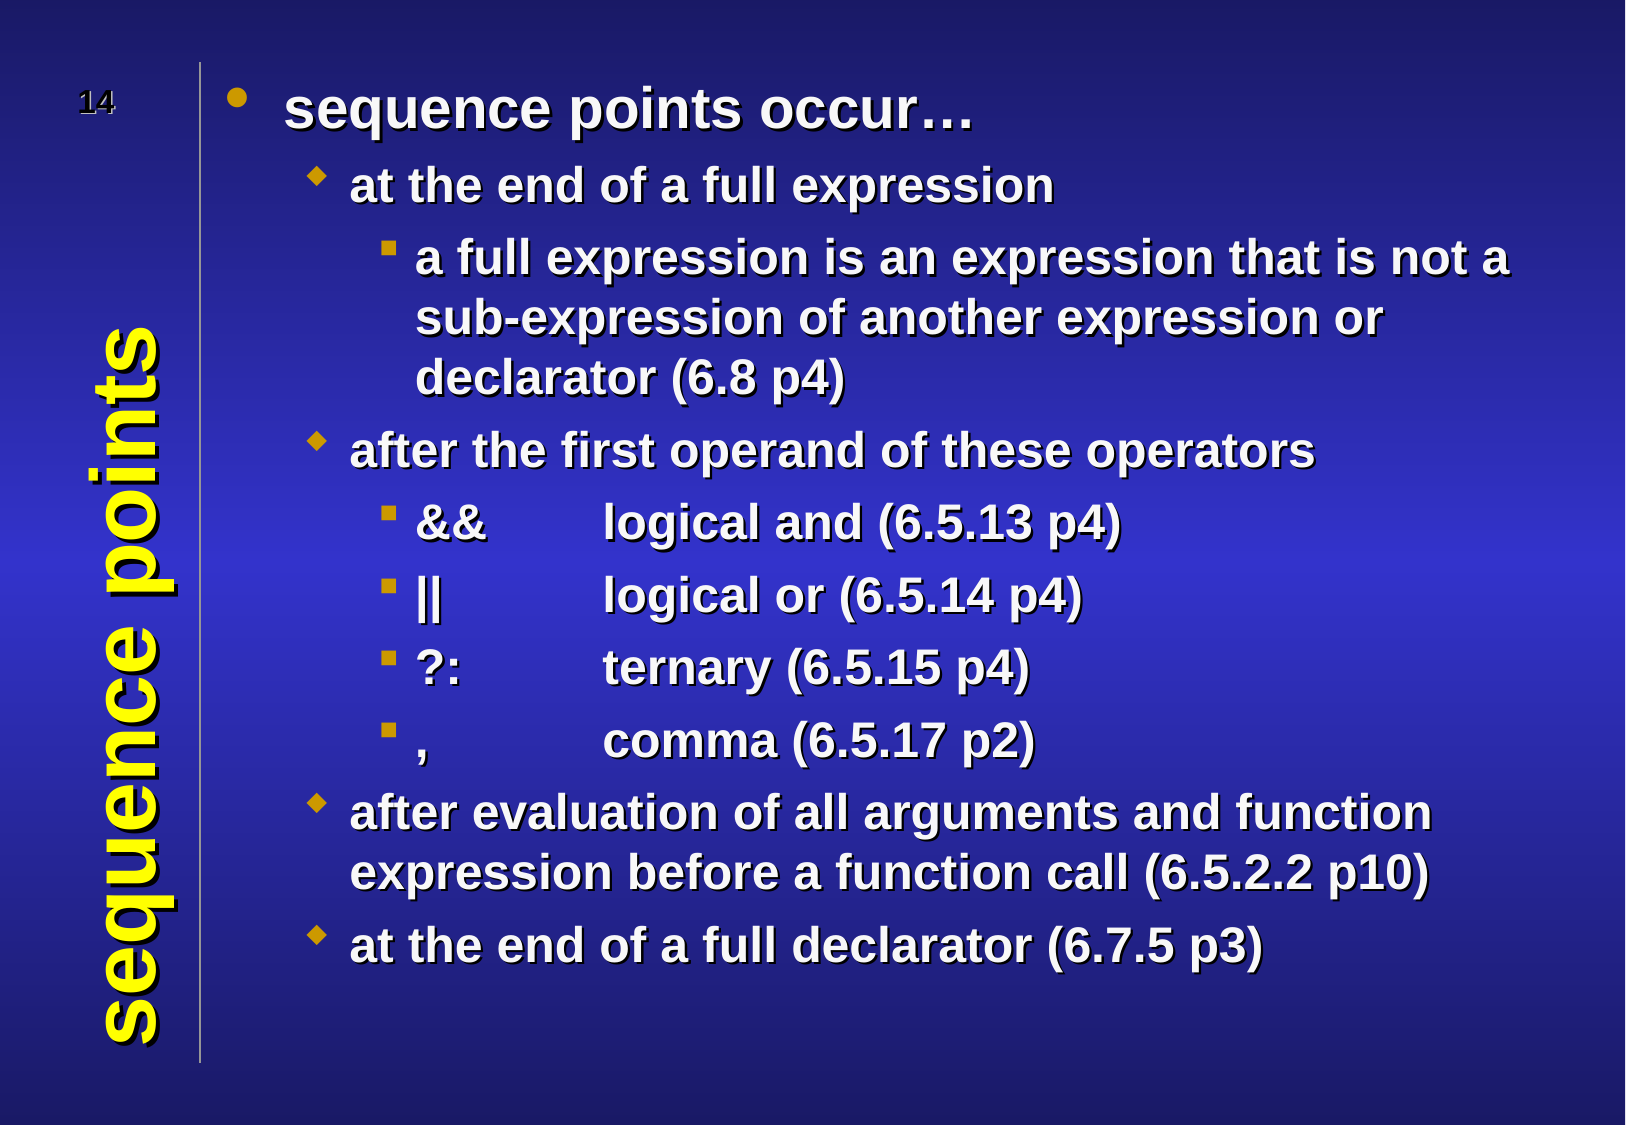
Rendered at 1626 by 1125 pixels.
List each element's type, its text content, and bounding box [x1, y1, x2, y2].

title sequence points [50, 187, 188, 1063]
list sequence points occur… at the end of a full expression a full expression is an expression that is not a sub-expression of another expression or declarator (6.8 p4) after the first operand of these operators && logical and (6.5.13 p4) || logical or (6.5.14 p4) ?: ternary (6.5.15 p4) , comma (6.5.17 p2) after evaluation of all arguments and function expression before a function call (6.5.2.2 p10) at the end of a full declarator (6.7.5 p3) [212, 62, 1550, 1063]
